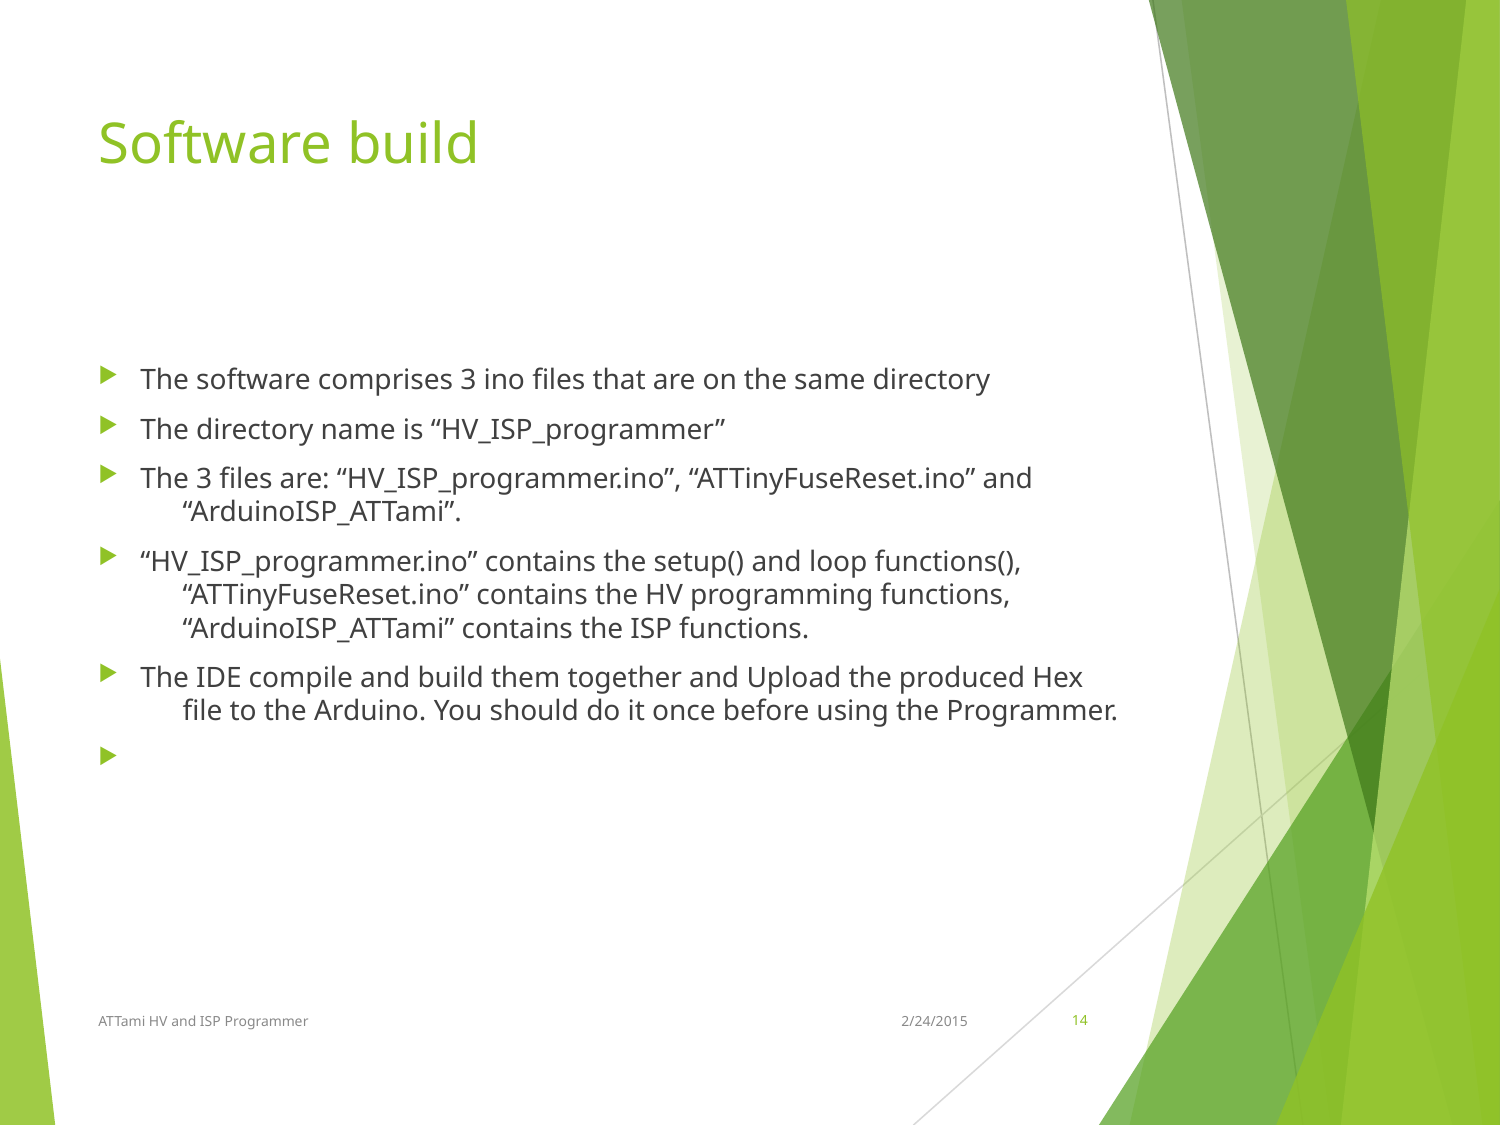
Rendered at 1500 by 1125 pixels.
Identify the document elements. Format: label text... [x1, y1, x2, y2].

list The software comprises 3 ino files that are on the same directory The directory name is “HV_ISP_programmer” The 3 files are: “HV_ISP_programmer.ino”, “ATTinyFuseReset.ino” and “ArduinoISP_ATTami”. “HV_ISP_programmer.ino” contains the setup() and loop functions(), “ATTinyFuseReset.ino” contains the HV programming functions, “ArduinoISP_ATTami” contains the ISP functions. The IDE compile and build them together and Upload the produced Hex file to the Arduino. You should do it once before using the Programmer. [83, 354, 1142, 992]
text_box [1056, 991, 1142, 1051]
title Software build [83, 99, 1142, 317]
text_box 2/24/2015 [886, 991, 999, 1051]
text_box ATTami HV and ISP Programmer [83, 991, 859, 1051]
